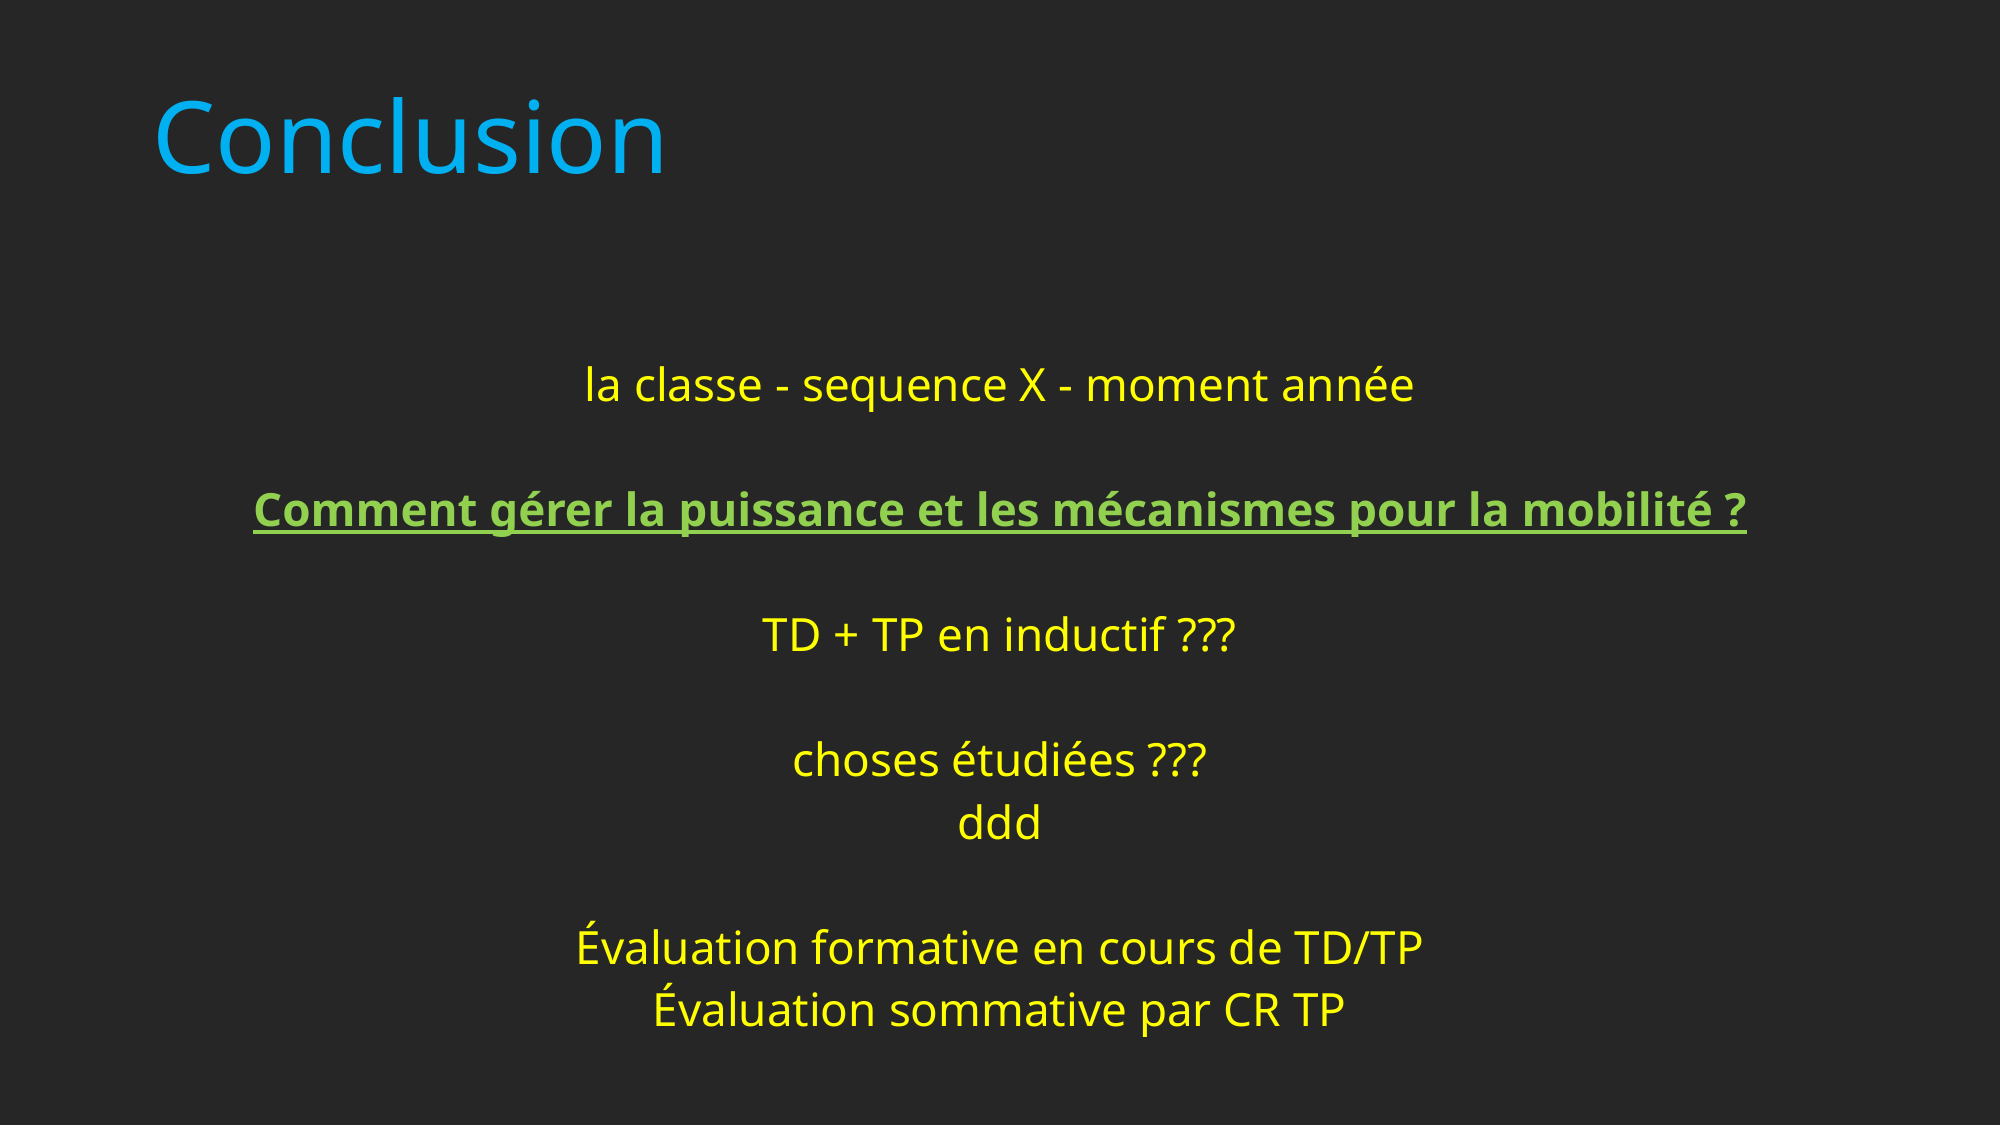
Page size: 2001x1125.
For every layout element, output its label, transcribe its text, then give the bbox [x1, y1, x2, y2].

text_box la classe - sequence X - moment année Comment gérer la puissance et les mécanismes pour la mobilité ? TD + TP en inductif ??? choses étudiées ??? ddd Évaluation formative en cours de TD/TP Évaluation sommative par CR TP [111, 345, 1889, 936]
title Conclusion [137, 59, 1863, 229]
